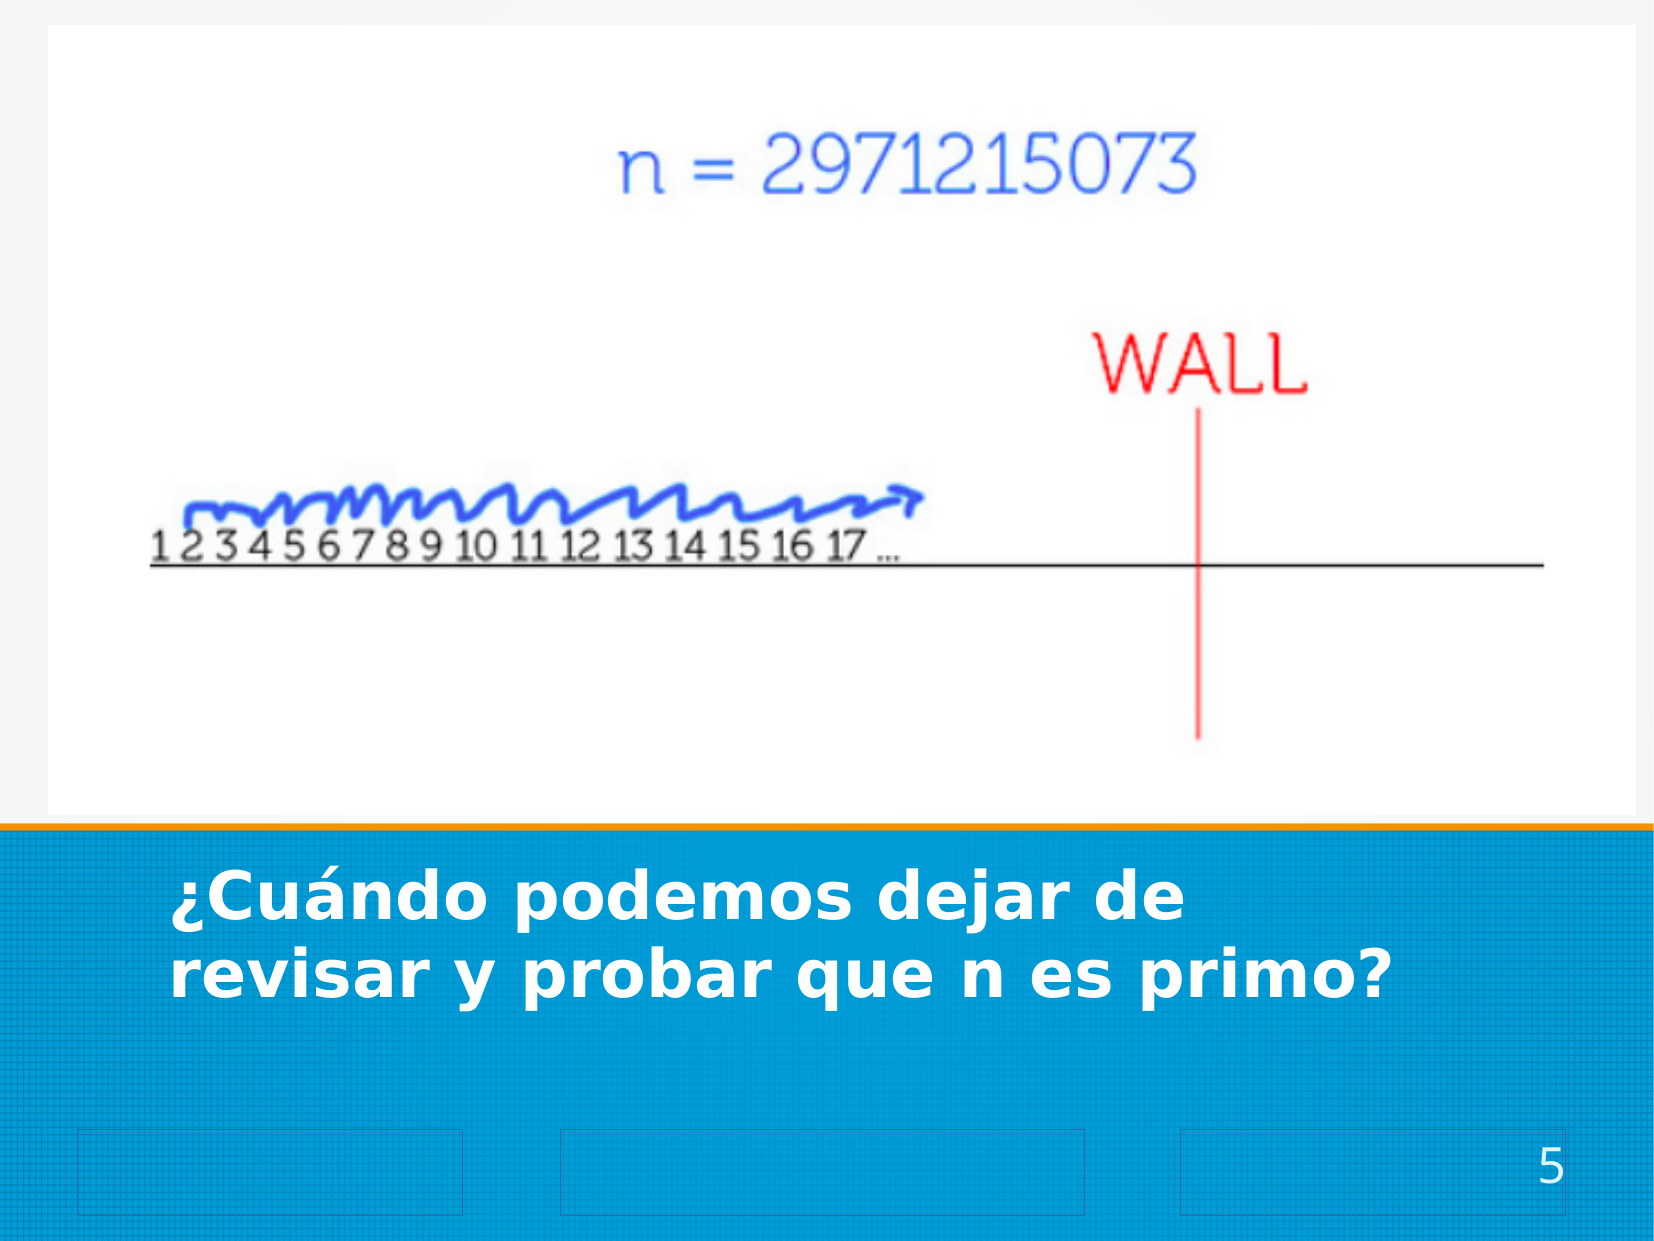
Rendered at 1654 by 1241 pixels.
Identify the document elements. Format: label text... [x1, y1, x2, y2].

picture [0, 0, 1654, 830]
text_box ¿Cuándo podemos dejar de revisar y probar que n es primo? [153, 850, 1453, 1021]
